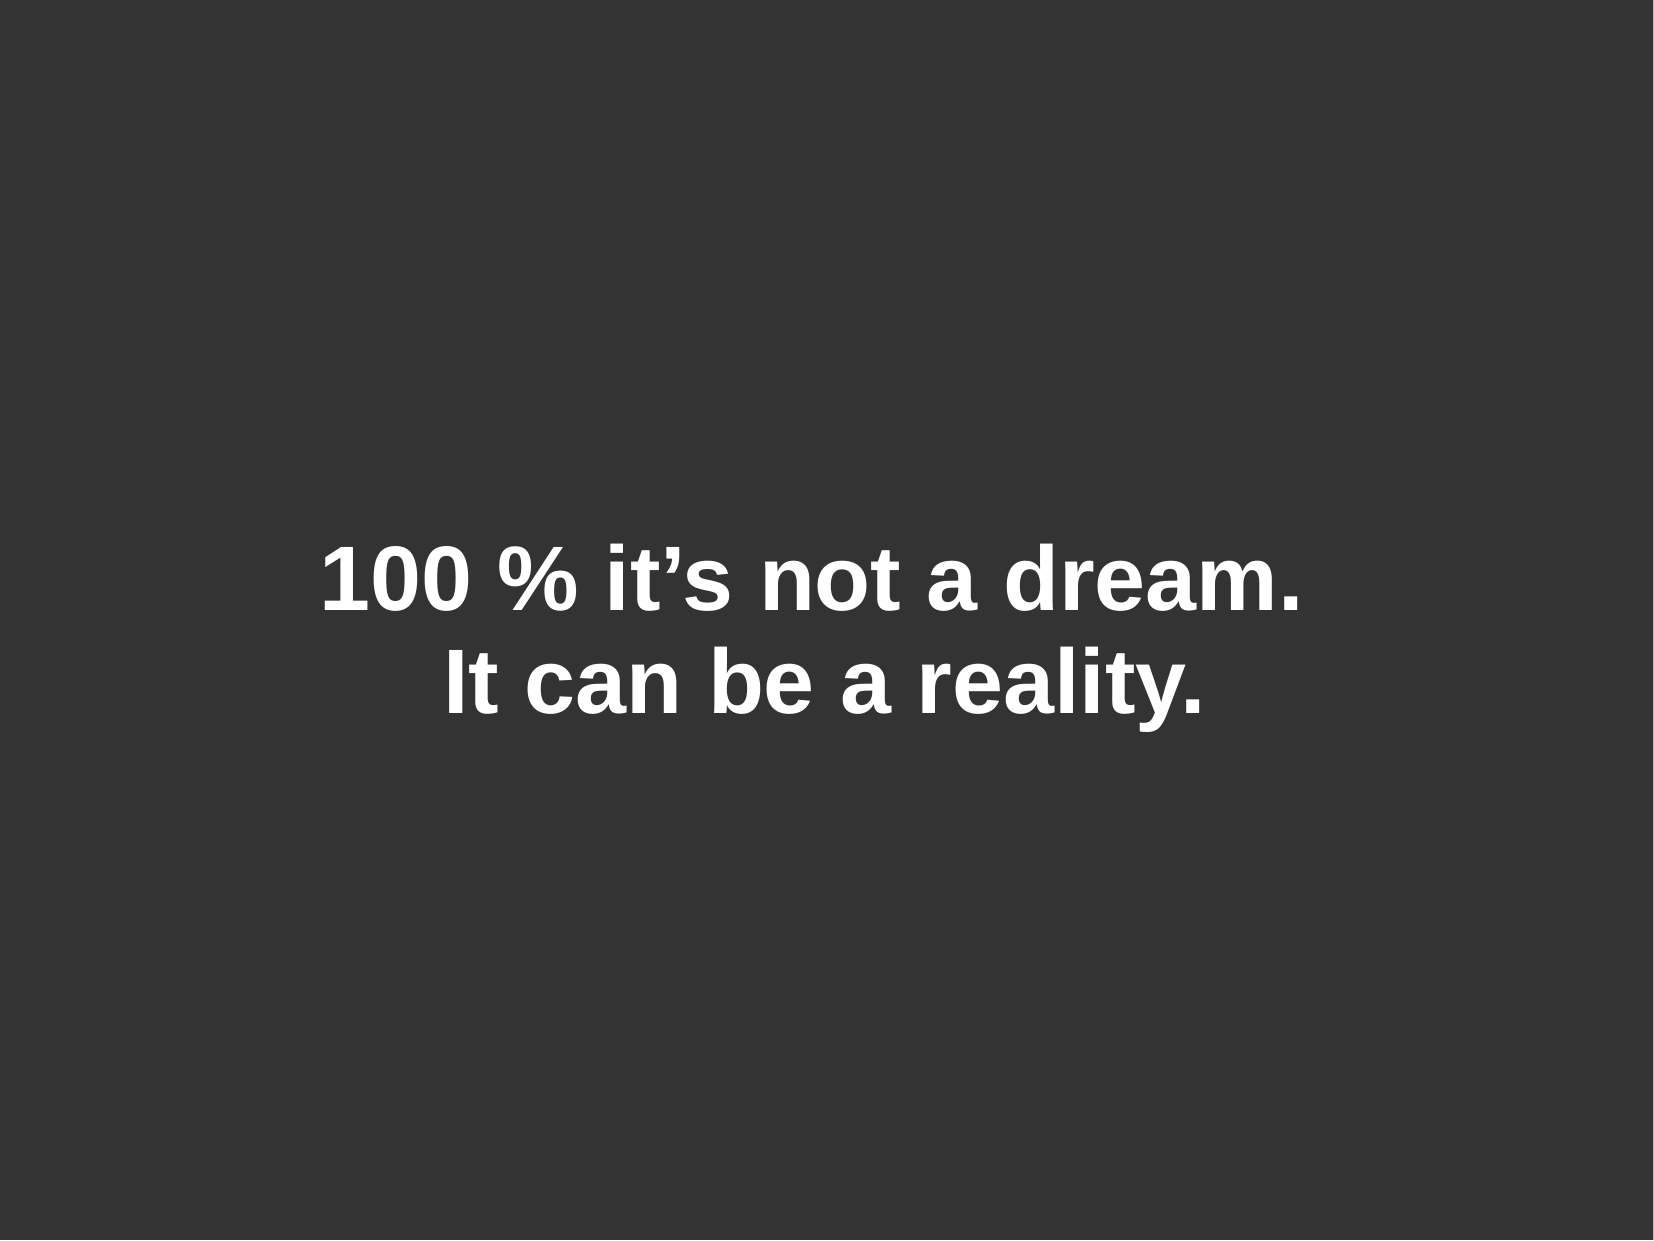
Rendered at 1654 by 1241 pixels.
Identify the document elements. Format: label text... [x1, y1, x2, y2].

title 100 % it’s not a dream. It can be a reality. [30, 527, 1621, 733]
